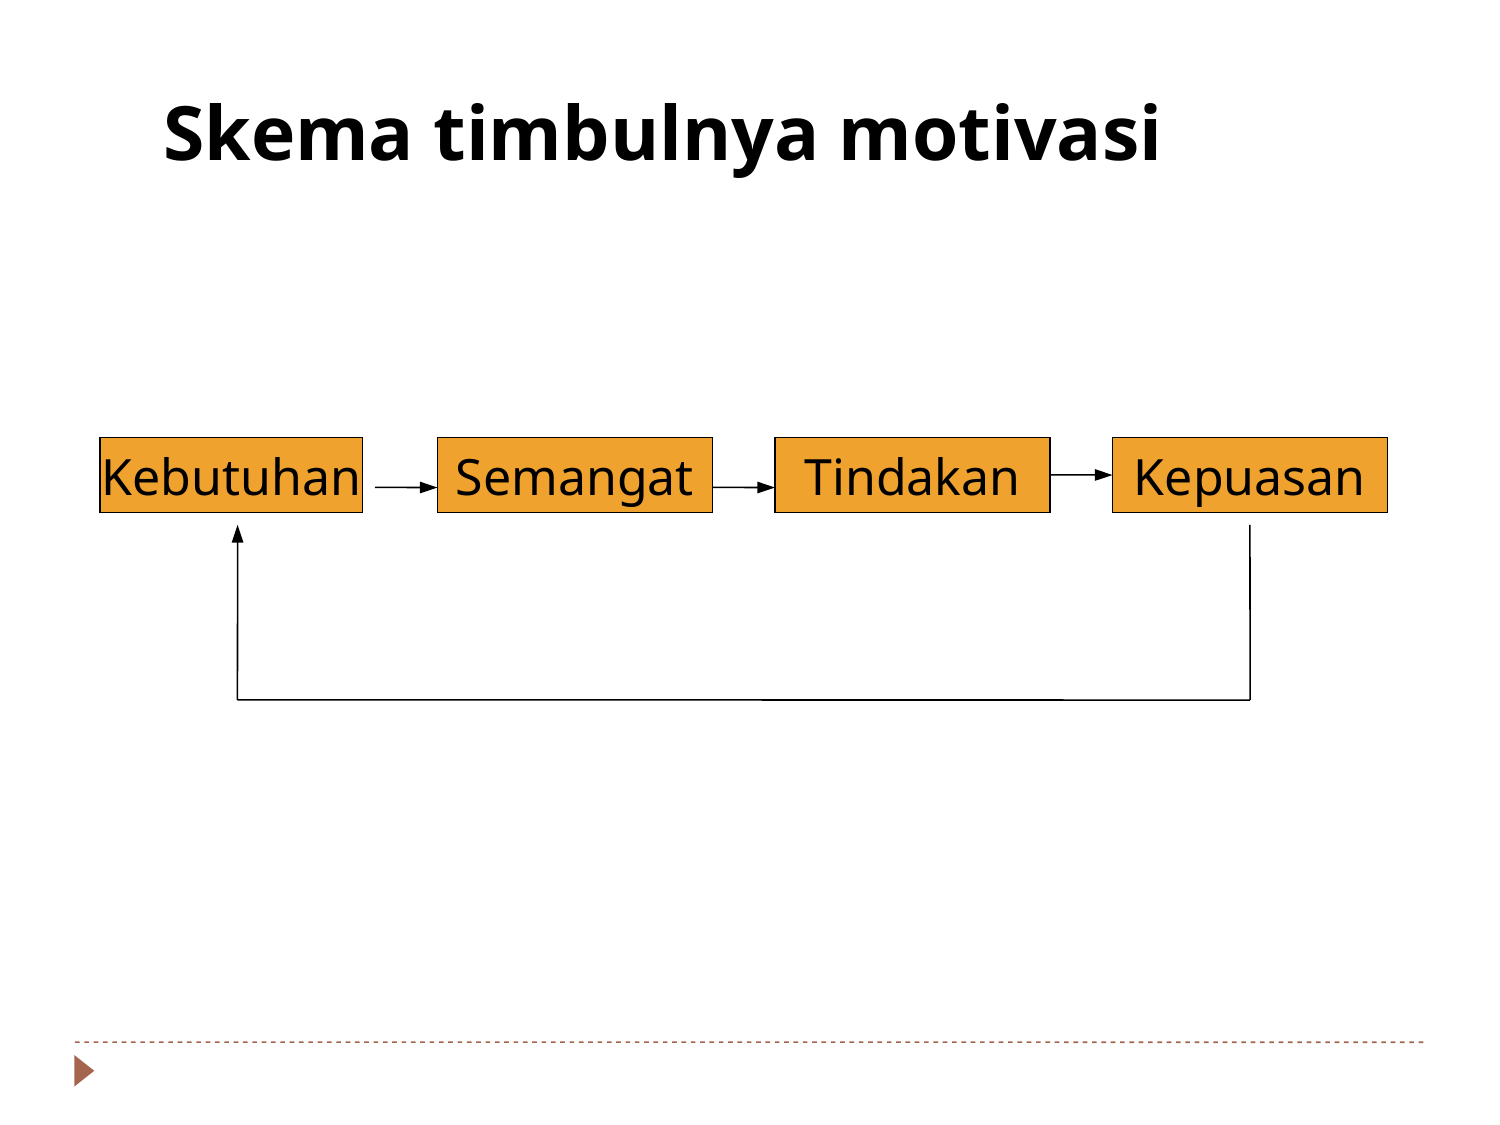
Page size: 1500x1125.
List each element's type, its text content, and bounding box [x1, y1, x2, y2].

text_box Tindakan [775, 437, 1050, 513]
text_box Semangat [437, 437, 713, 513]
text_box Kepuasan [1112, 437, 1388, 513]
text_box Kebutuhan [100, 437, 362, 513]
list Skema timbulnya motivasi [41, 78, 1242, 991]
